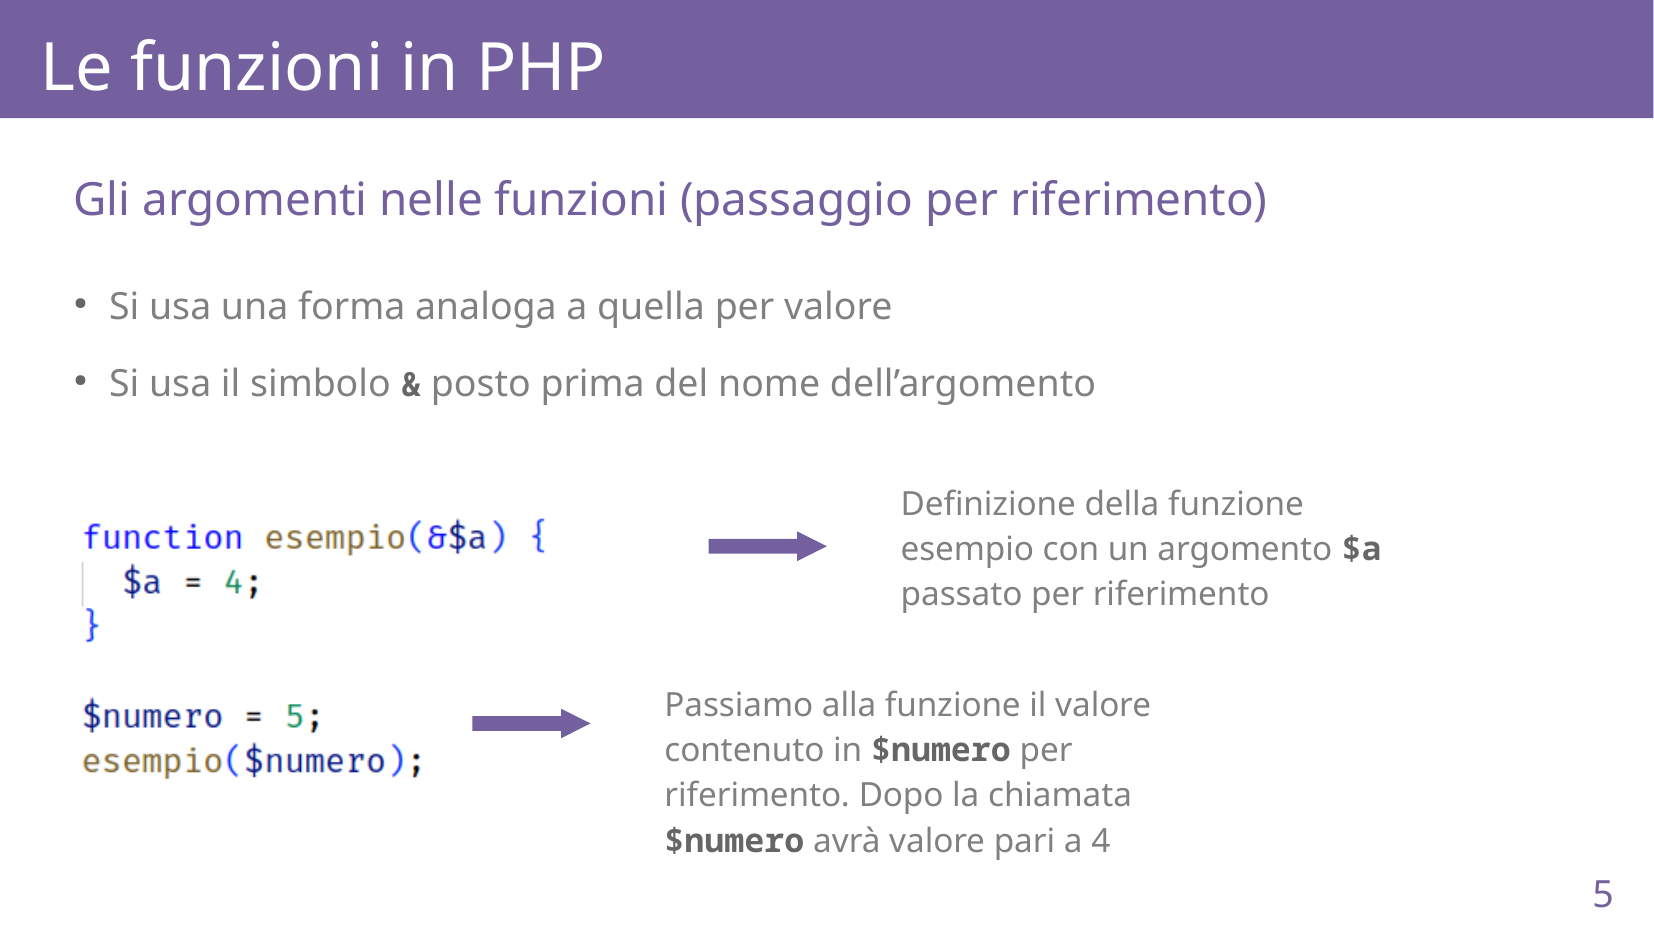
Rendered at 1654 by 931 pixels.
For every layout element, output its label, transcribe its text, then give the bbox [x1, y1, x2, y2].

text_box Passiamo alla funzione il valore contenuto in $numero per riferimento. Dopo la chiamata $numero avrà valore pari a 4 [649, 673, 1211, 848]
text_box Definizione della funzione esempio con un argomento $a passato per riferimento [885, 472, 1447, 607]
text_box Gli argomenti nelle funzioni (passaggio per riferimento) [59, 158, 1251, 229]
text_box [472, 708, 591, 739]
text_box Si usa una forma analoga a quella per valore Si usa il simbolo & posto prima del nome dell’argomento [59, 246, 1599, 443]
text_box <numero> [1513, 860, 1654, 931]
picture [59, 501, 650, 799]
text_box Le funzioni in PHP [25, 11, 532, 107]
text_box [708, 531, 827, 562]
text_box [0, 0, 1654, 119]
